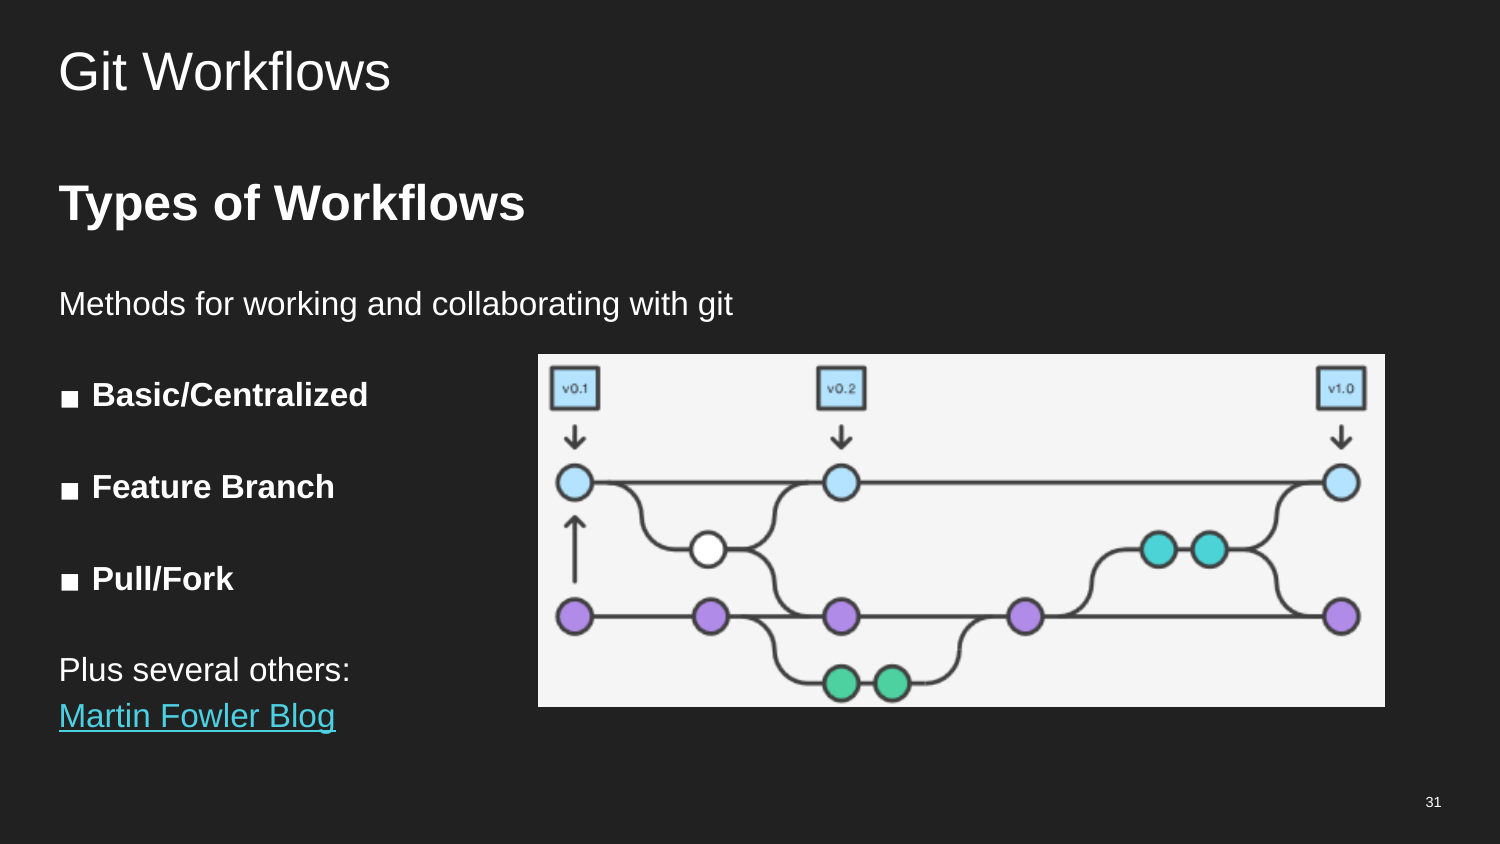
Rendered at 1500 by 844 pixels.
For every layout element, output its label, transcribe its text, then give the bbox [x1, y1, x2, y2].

title Git Workflows [58, 36, 1442, 130]
list Types of Workflows Methods for working and collaborating with git Basic/Centralized Feature Branch Pull/Fork Plus several others: Martin Fowler Blog [58, 161, 1442, 754]
slide_number 1 [1392, 793, 1442, 815]
picture [538, 354, 1385, 707]
